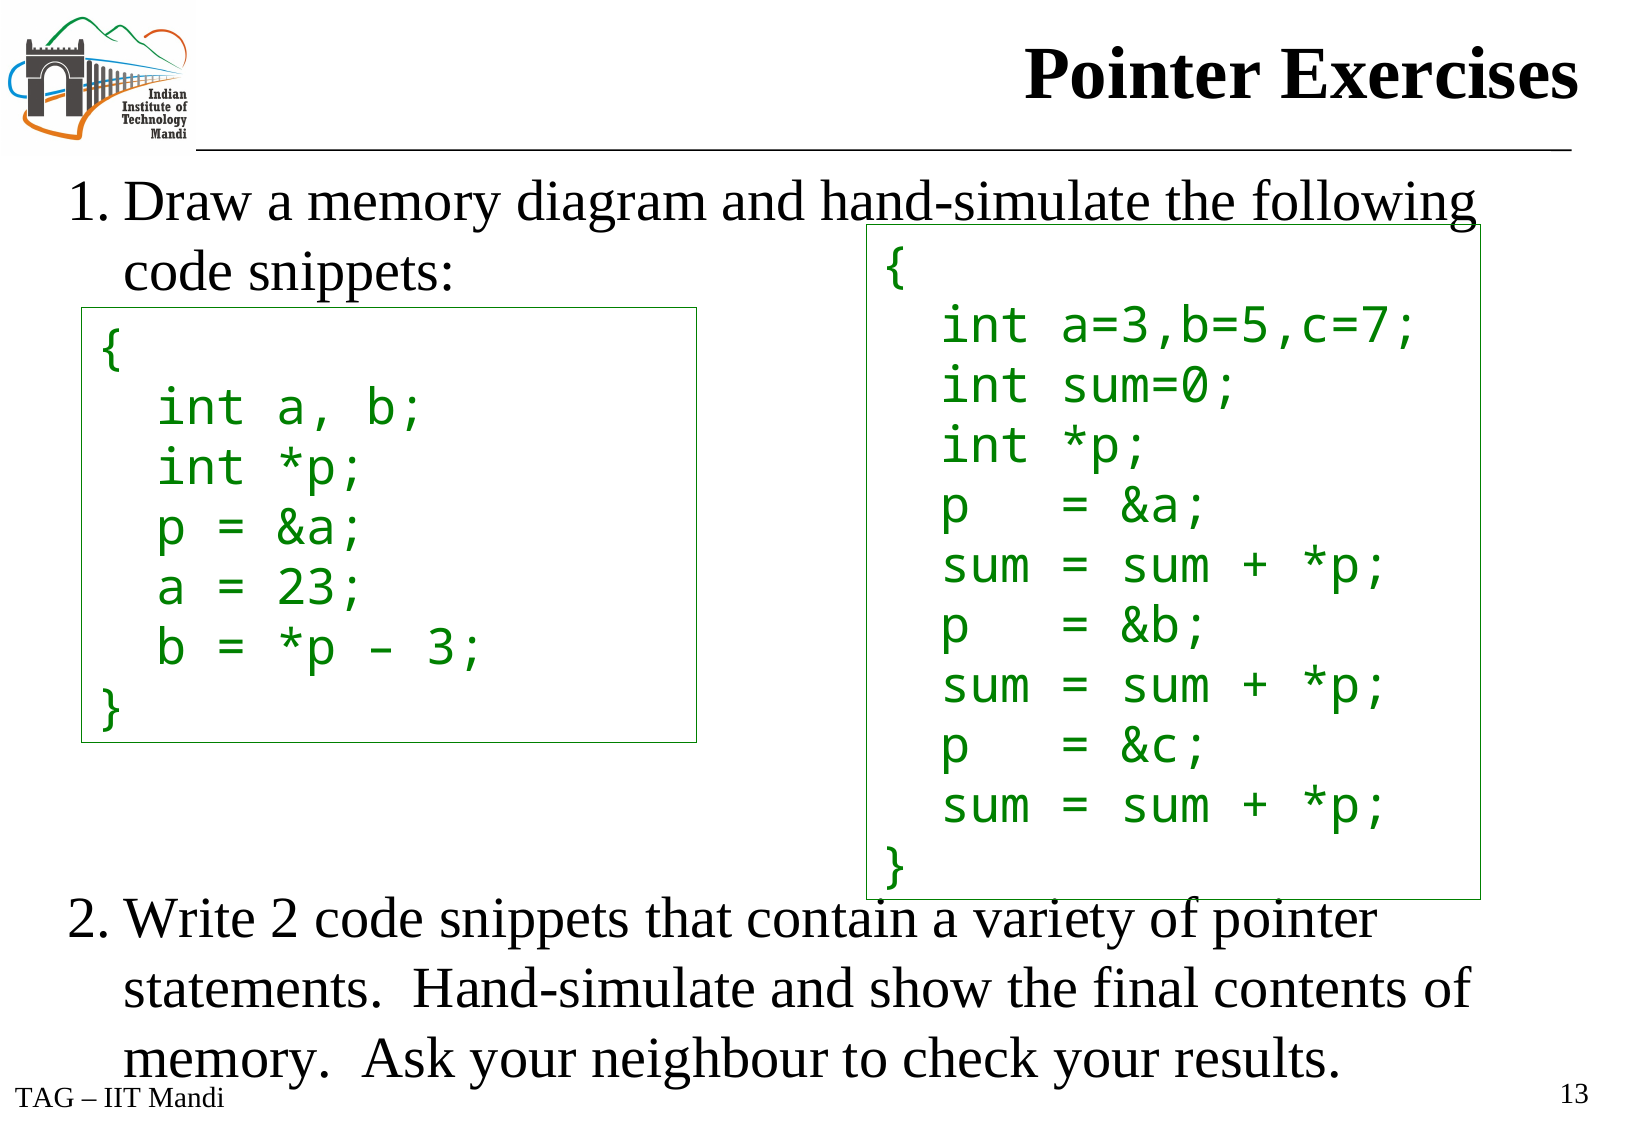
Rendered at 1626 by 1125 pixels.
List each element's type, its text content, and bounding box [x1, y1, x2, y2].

list Draw a memory diagram and hand-simulate the following code snippets: Write 2 code snippets that contain a variety of pointer statements. Hand-simulate and show the final contents of memory. Ask your neighbour to check your results. [67, 162, 1571, 1089]
title Pointer Exercises [139, 0, 1581, 138]
text_box { int a, b; int *p; p = &a; a = 23; b = *p – 3; } [81, 307, 697, 743]
picture [1, 0, 196, 156]
text_box { int a=3,b=5,c=7; int sum=0; int *p; p = &a; sum = sum + *p; p = &b; sum = sum + *p; p = &c; sum = sum + *p; } [866, 224, 1481, 900]
